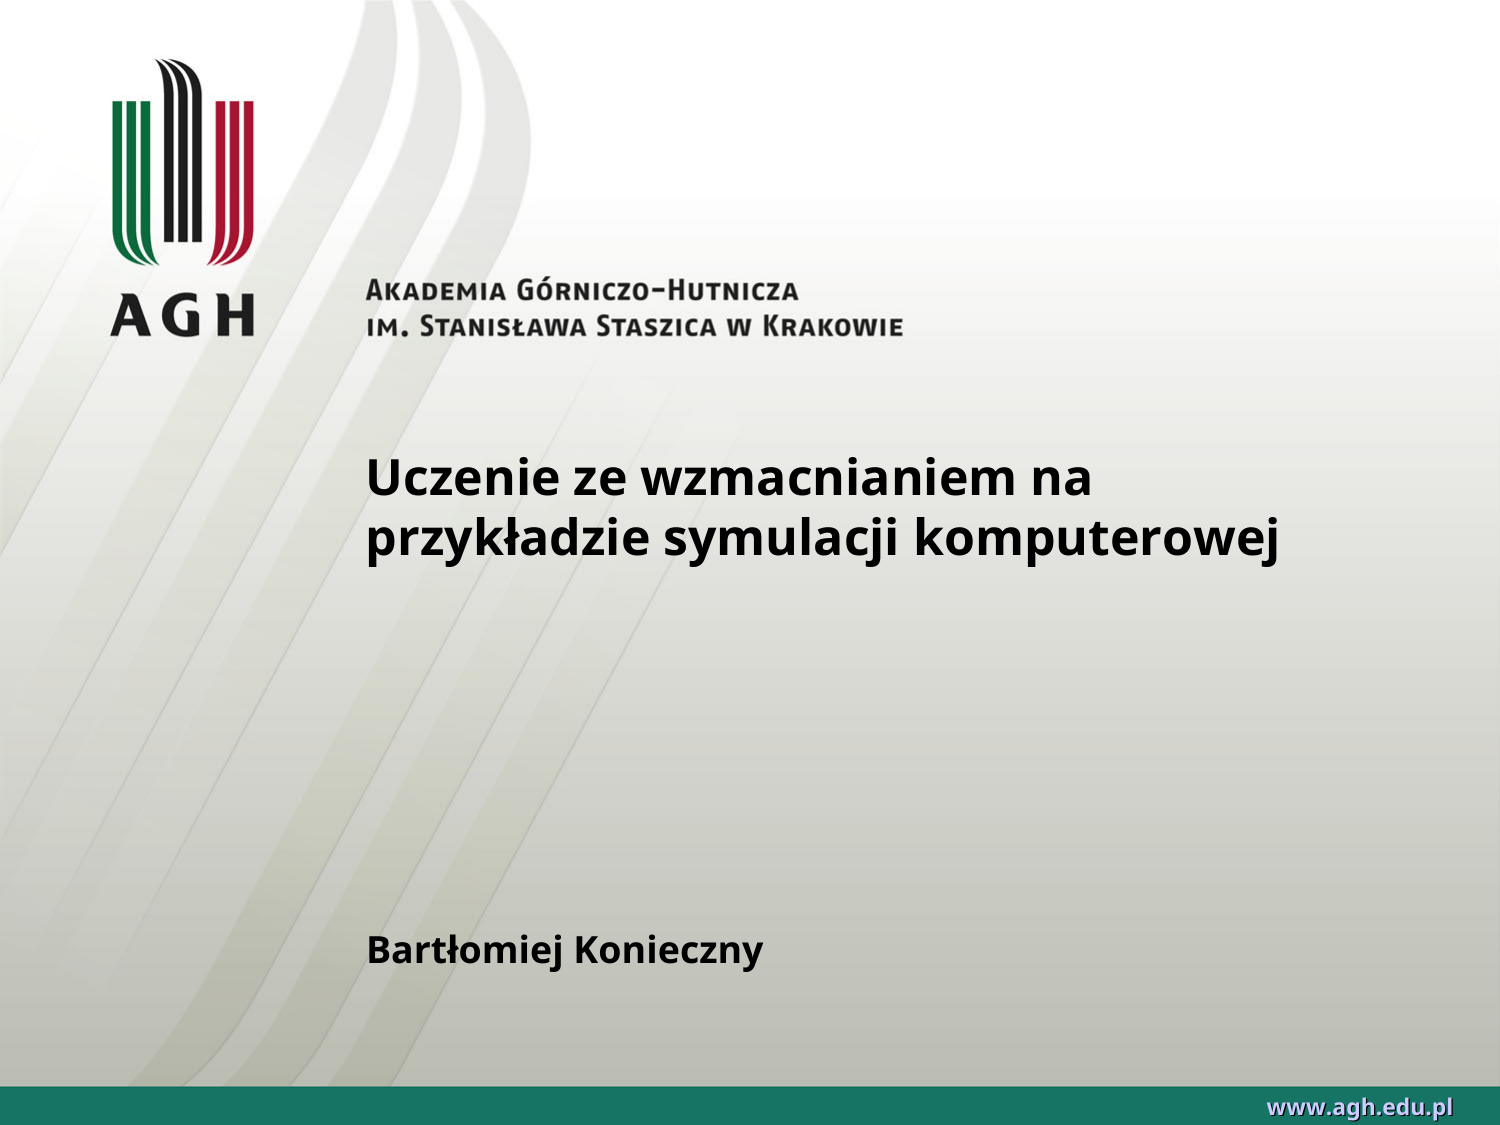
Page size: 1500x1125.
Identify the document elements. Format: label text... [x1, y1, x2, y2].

text_box Uczenie ze wzmacnianiem na przykładzie symulacji komputerowej [365, 445, 1377, 693]
text_box Bartłomiej Konieczny [366, 921, 1377, 981]
text_box www.agh.edu.pl [1251, 1084, 1500, 1125]
picture [0, 0, 1500, 1125]
